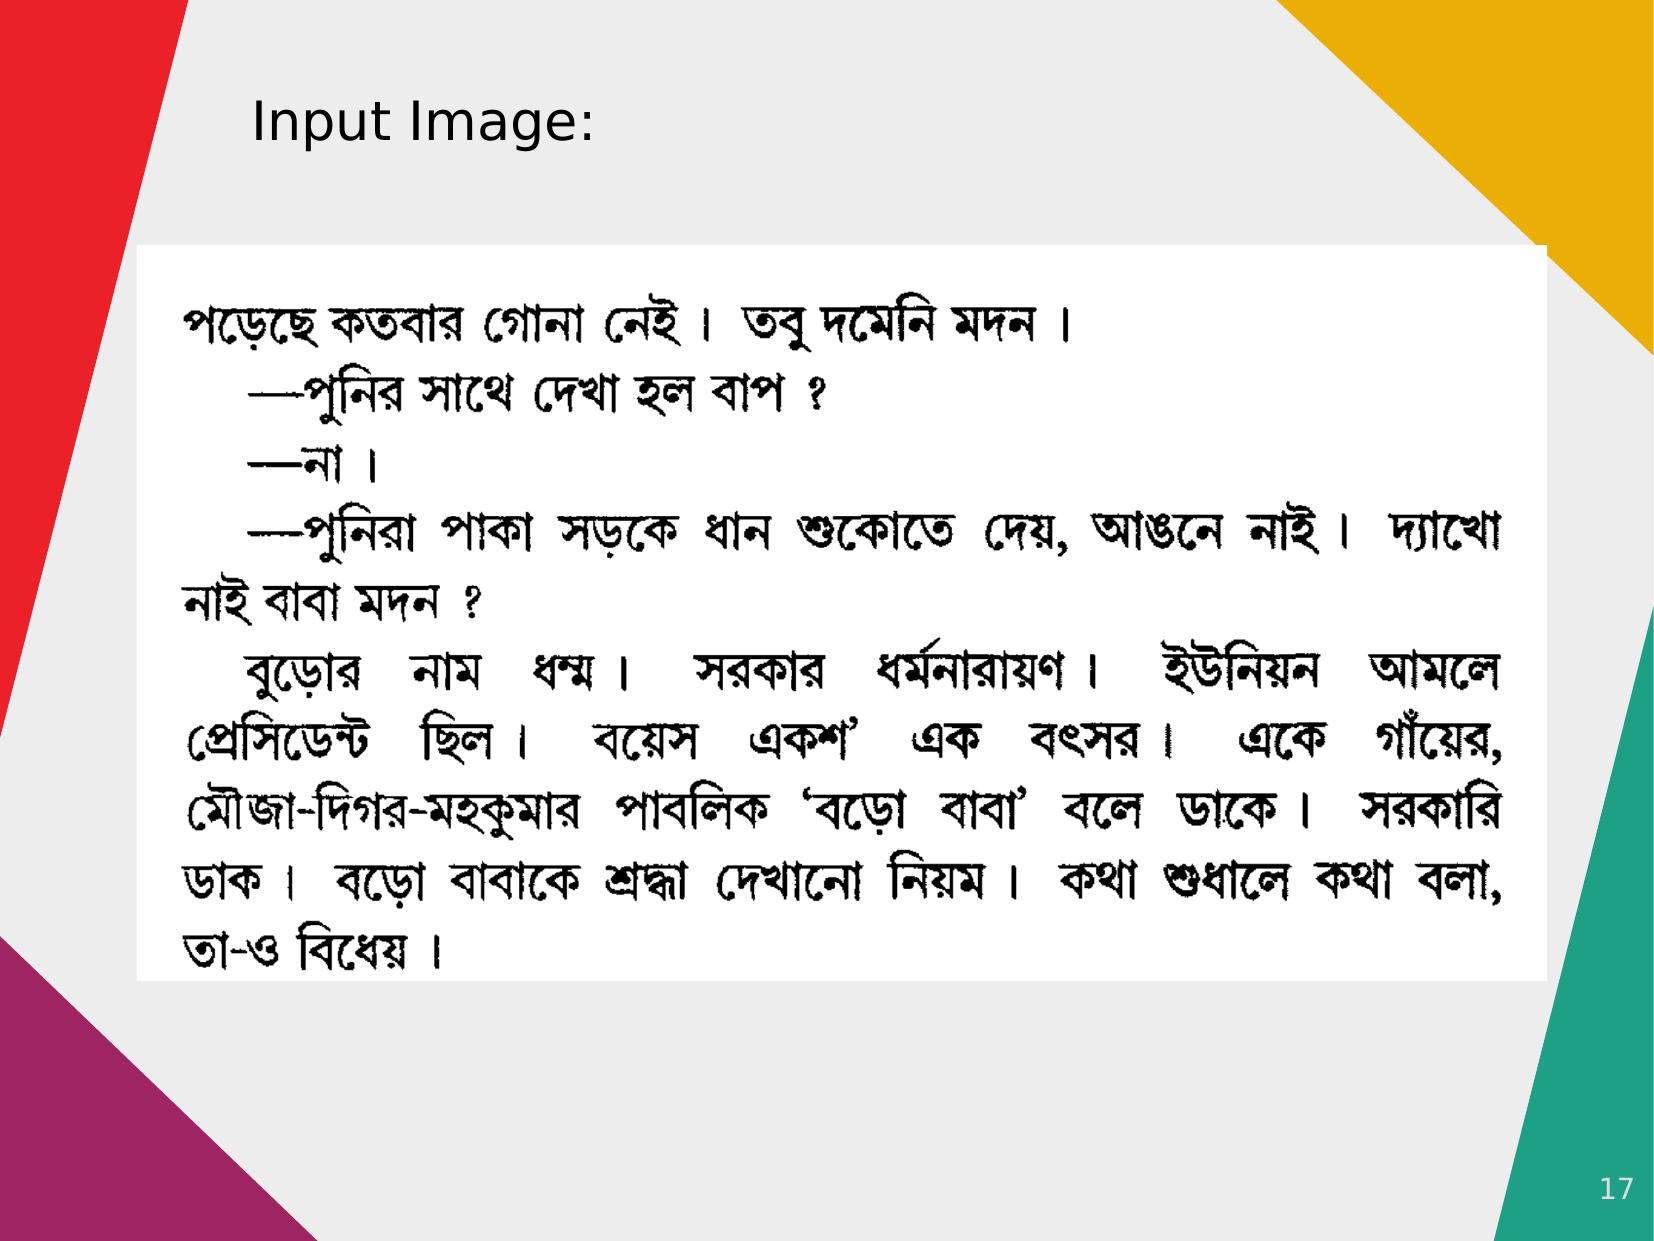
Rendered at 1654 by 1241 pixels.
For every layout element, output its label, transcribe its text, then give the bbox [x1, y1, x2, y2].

picture [136, 245, 1548, 981]
text_box Input Image: [236, 82, 1099, 161]
